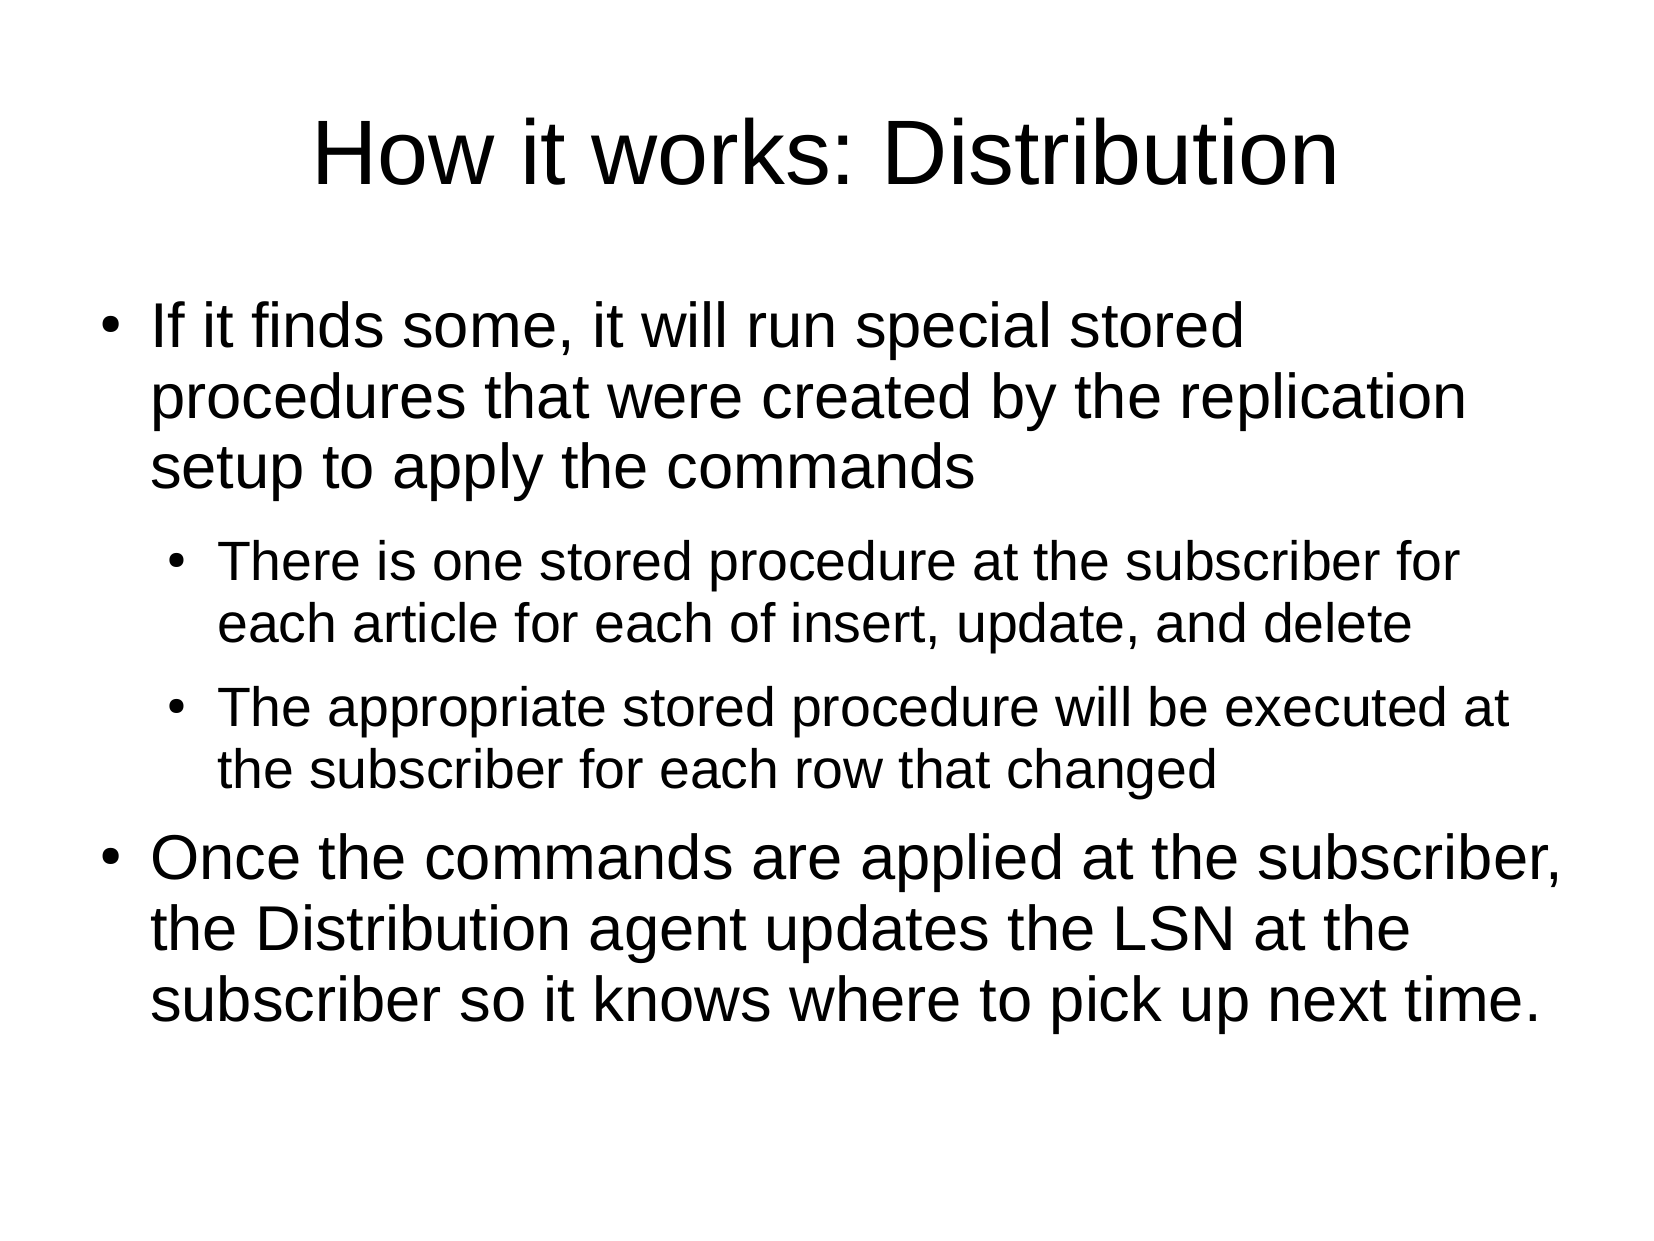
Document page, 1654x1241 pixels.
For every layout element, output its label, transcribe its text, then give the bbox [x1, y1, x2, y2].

list If it finds some, it will run special stored procedures that were created by the replication setup to apply the commands There is one stored procedure at the subscriber for each article for each of insert, update, and delete The appropriate stored procedure will be executed at the subscriber for each row that changed Once the commands are applied at the subscriber, the Distribution agent updates the LSN at the subscriber so it knows where to pick up next time. [82, 290, 1571, 1109]
title How it works: Distribution [82, 56, 1571, 250]
